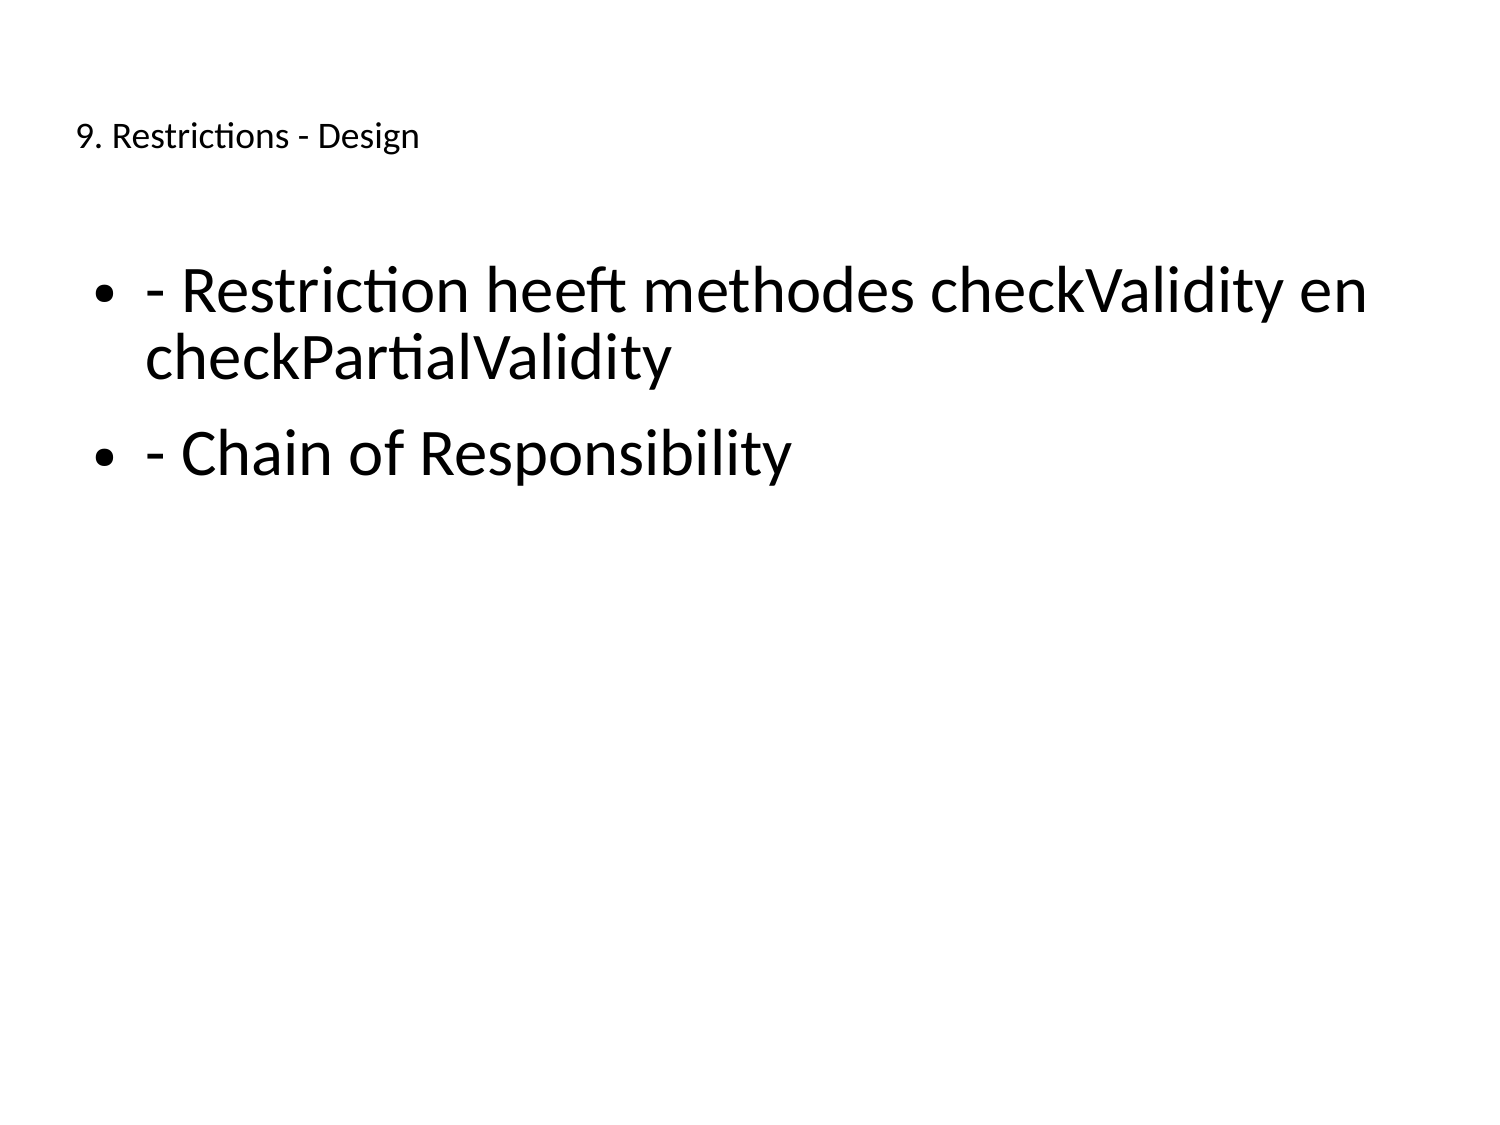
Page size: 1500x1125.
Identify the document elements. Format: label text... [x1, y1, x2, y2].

list - Restriction heeft methodes checkValidity en checkPartialValidity - Chain of Responsibility [75, 262, 1425, 1005]
title 9. Restrictions - Design [75, 45, 1425, 233]
